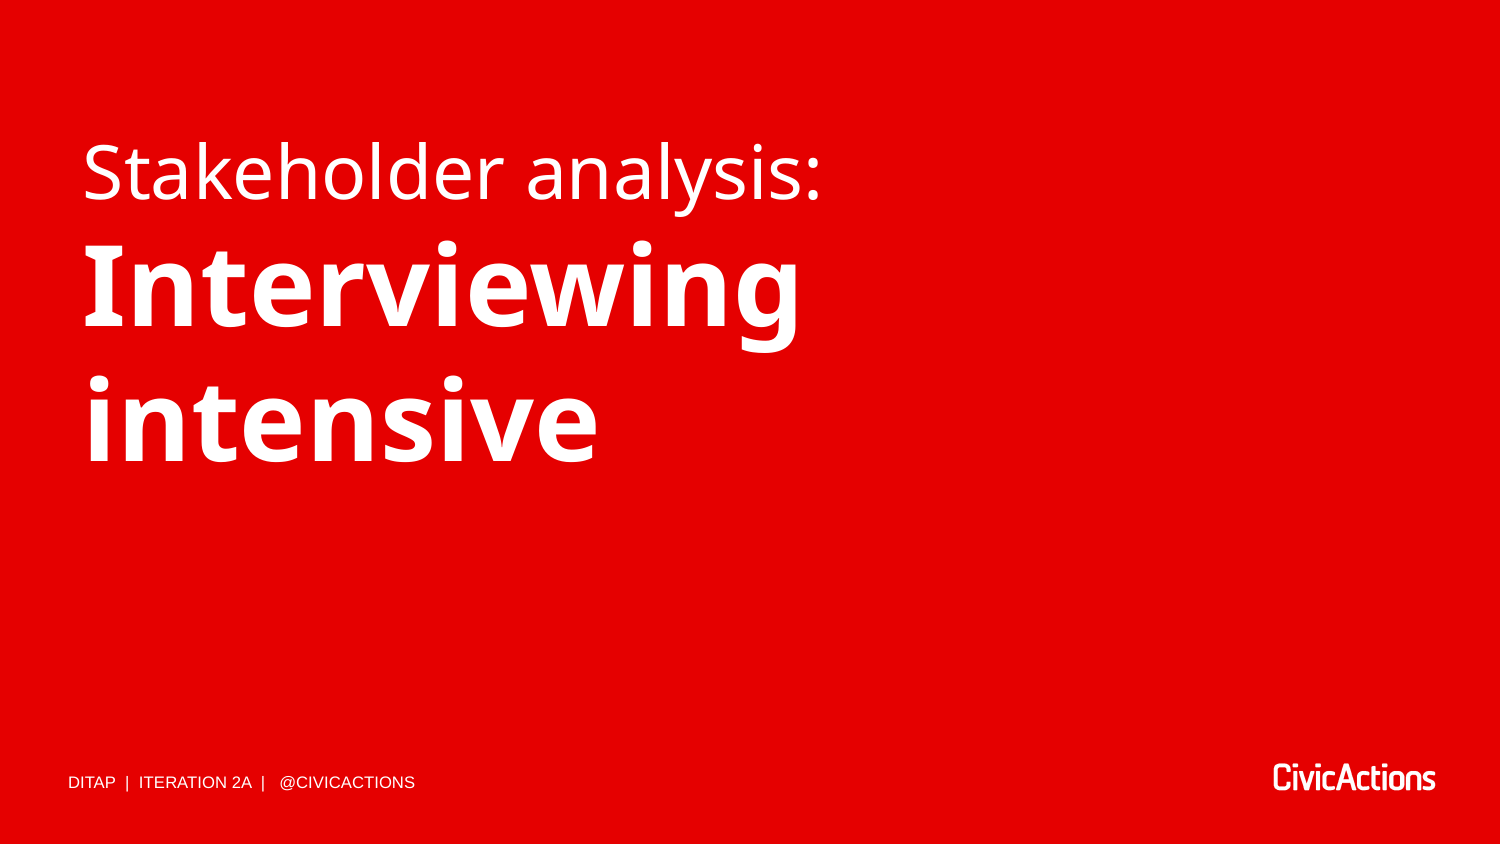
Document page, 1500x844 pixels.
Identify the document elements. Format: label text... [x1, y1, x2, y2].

picture [1271, 758, 1438, 795]
title Stakeholder analysis: Interviewing intensive [73, 114, 1354, 470]
